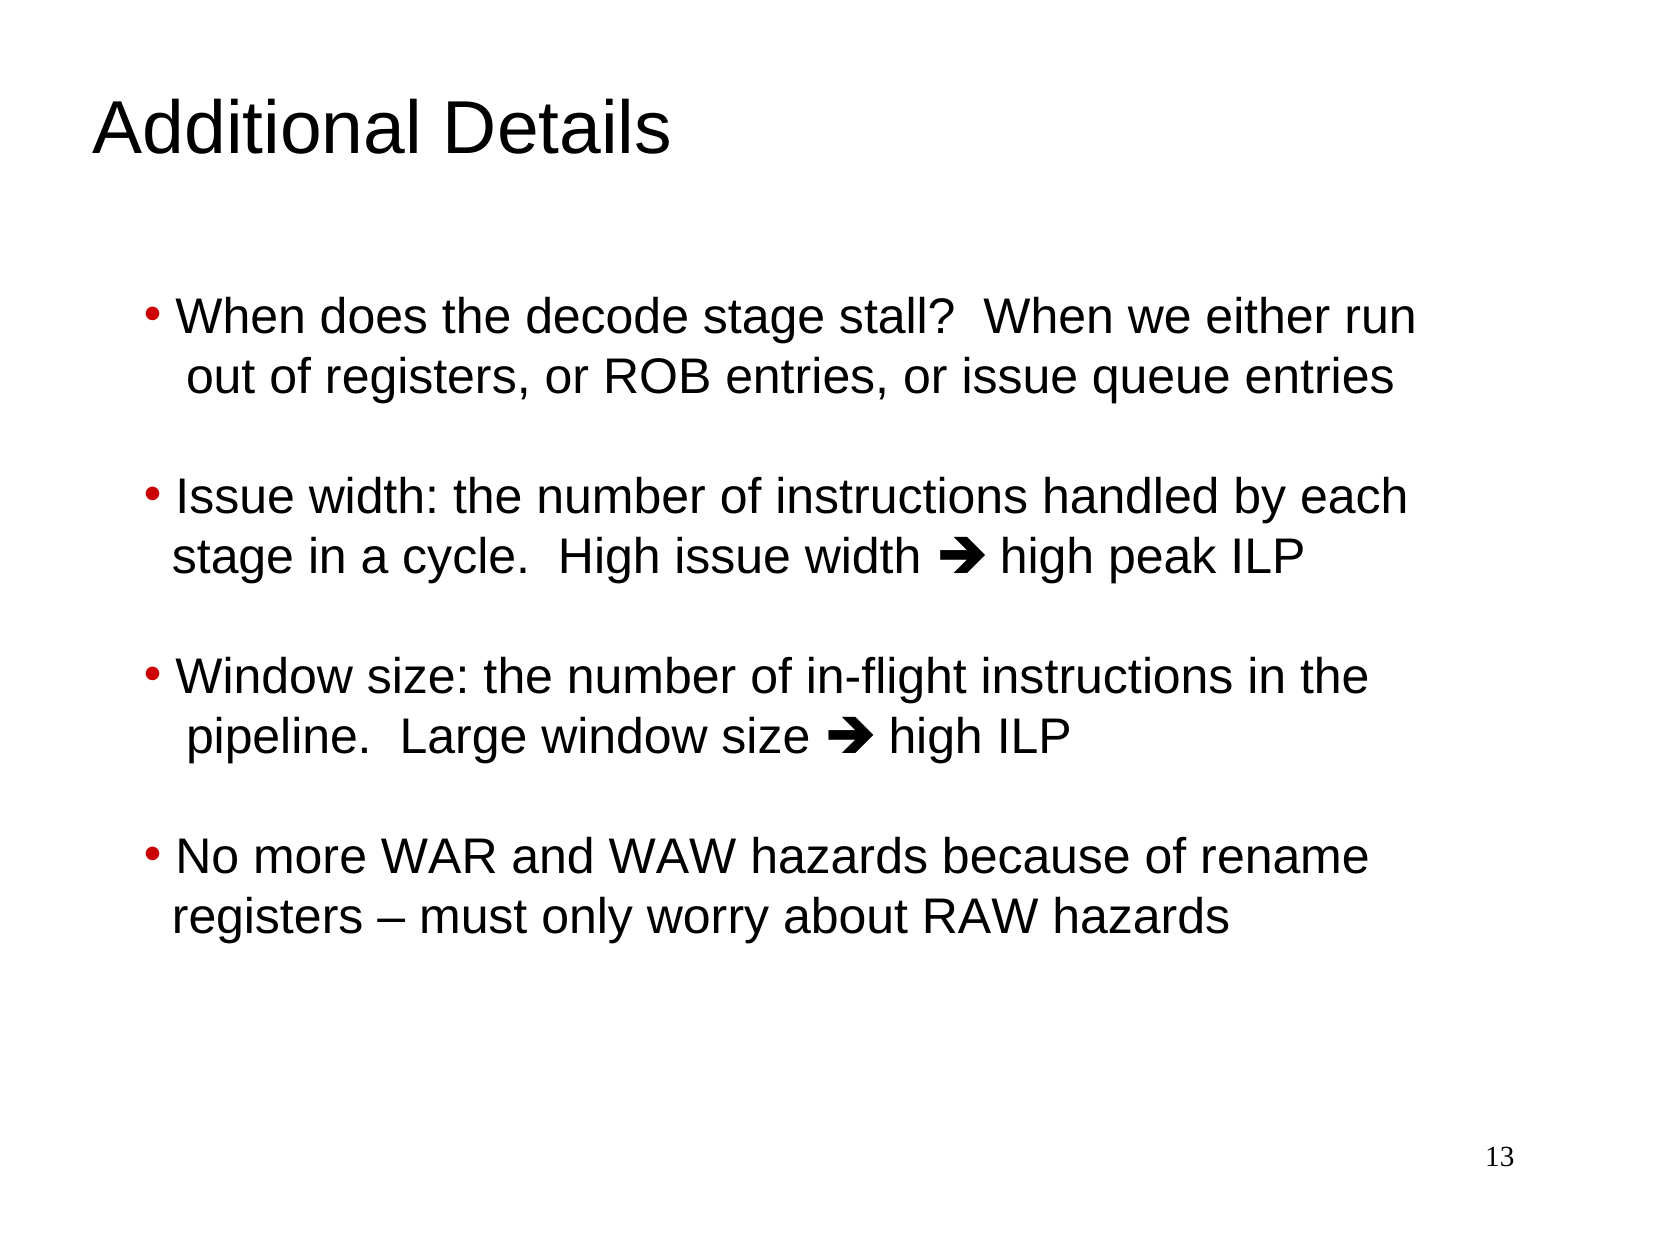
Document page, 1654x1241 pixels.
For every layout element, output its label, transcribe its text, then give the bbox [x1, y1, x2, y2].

text_box <number> [1184, 1129, 1530, 1213]
text_box When does the decode stage stall? When we either run out of registers, or ROB entries, or issue queue entries Issue width: the number of instructions handled by each stage in a cycle. High issue width  high peak ILP Window size: the number of in-flight instructions in the pipeline. Large window size  high ILP No more WAR and WAW hazards because of rename registers – must only worry about RAW hazards [129, 275, 1433, 1011]
text_box Additional Details [78, 71, 688, 177]
